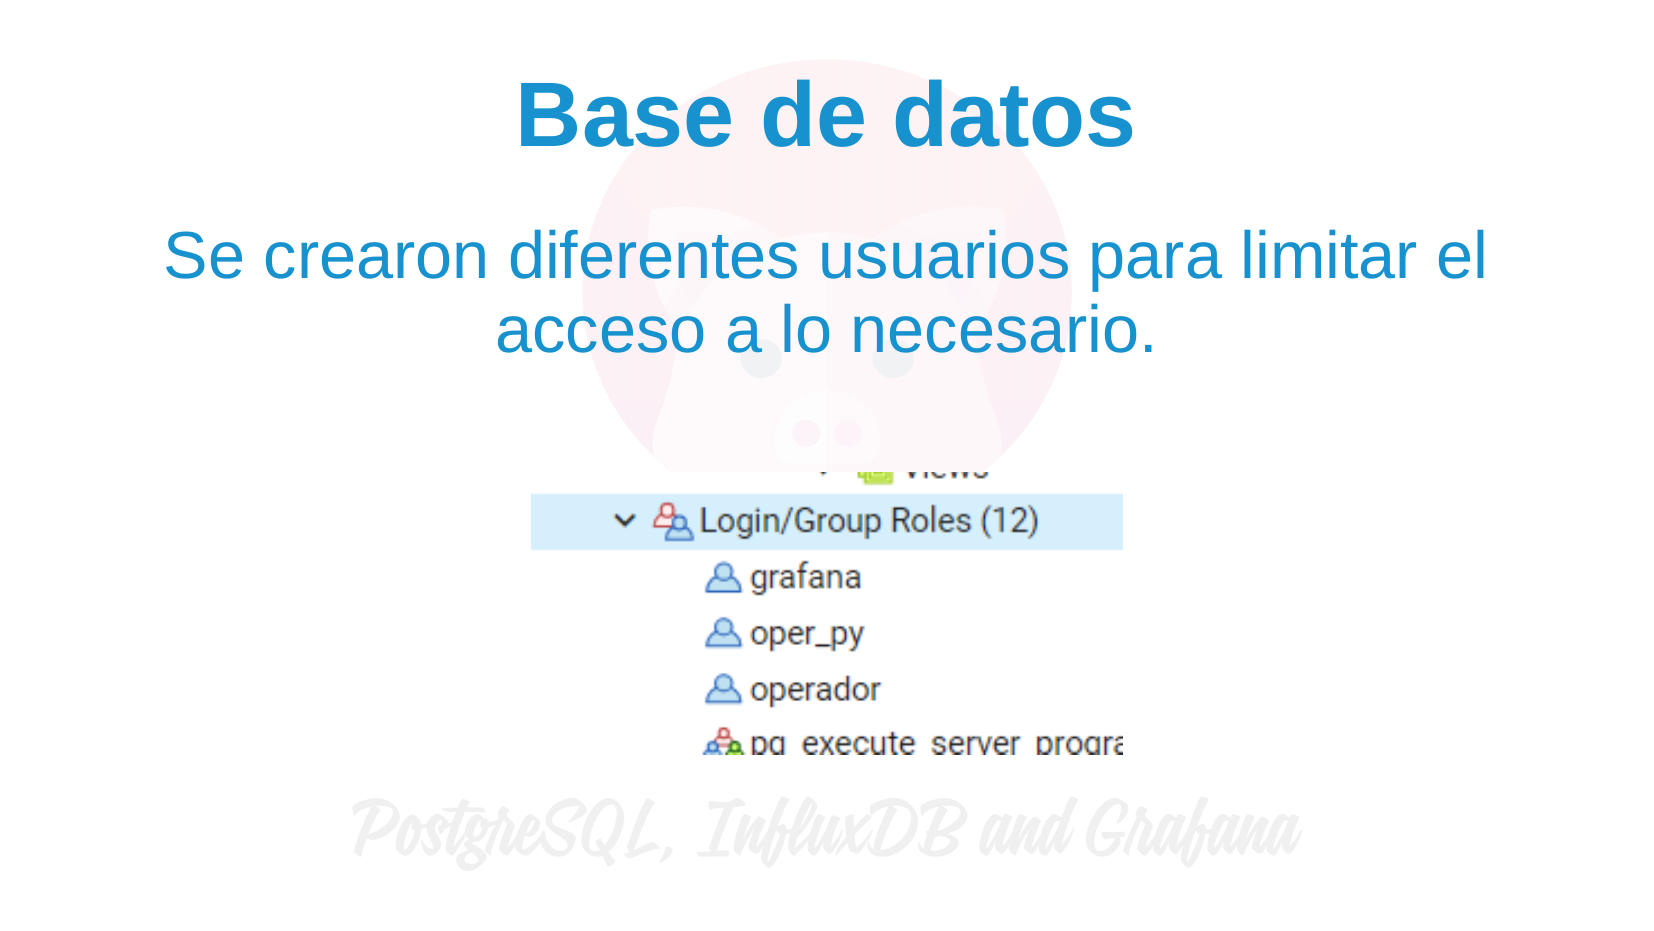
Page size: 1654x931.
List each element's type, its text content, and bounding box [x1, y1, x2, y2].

picture [531, 472, 1123, 755]
subtitle Se crearon diferentes usuarios para limitar el acceso a lo necesario. [82, 217, 1571, 758]
title Base de datos [82, 37, 1571, 193]
